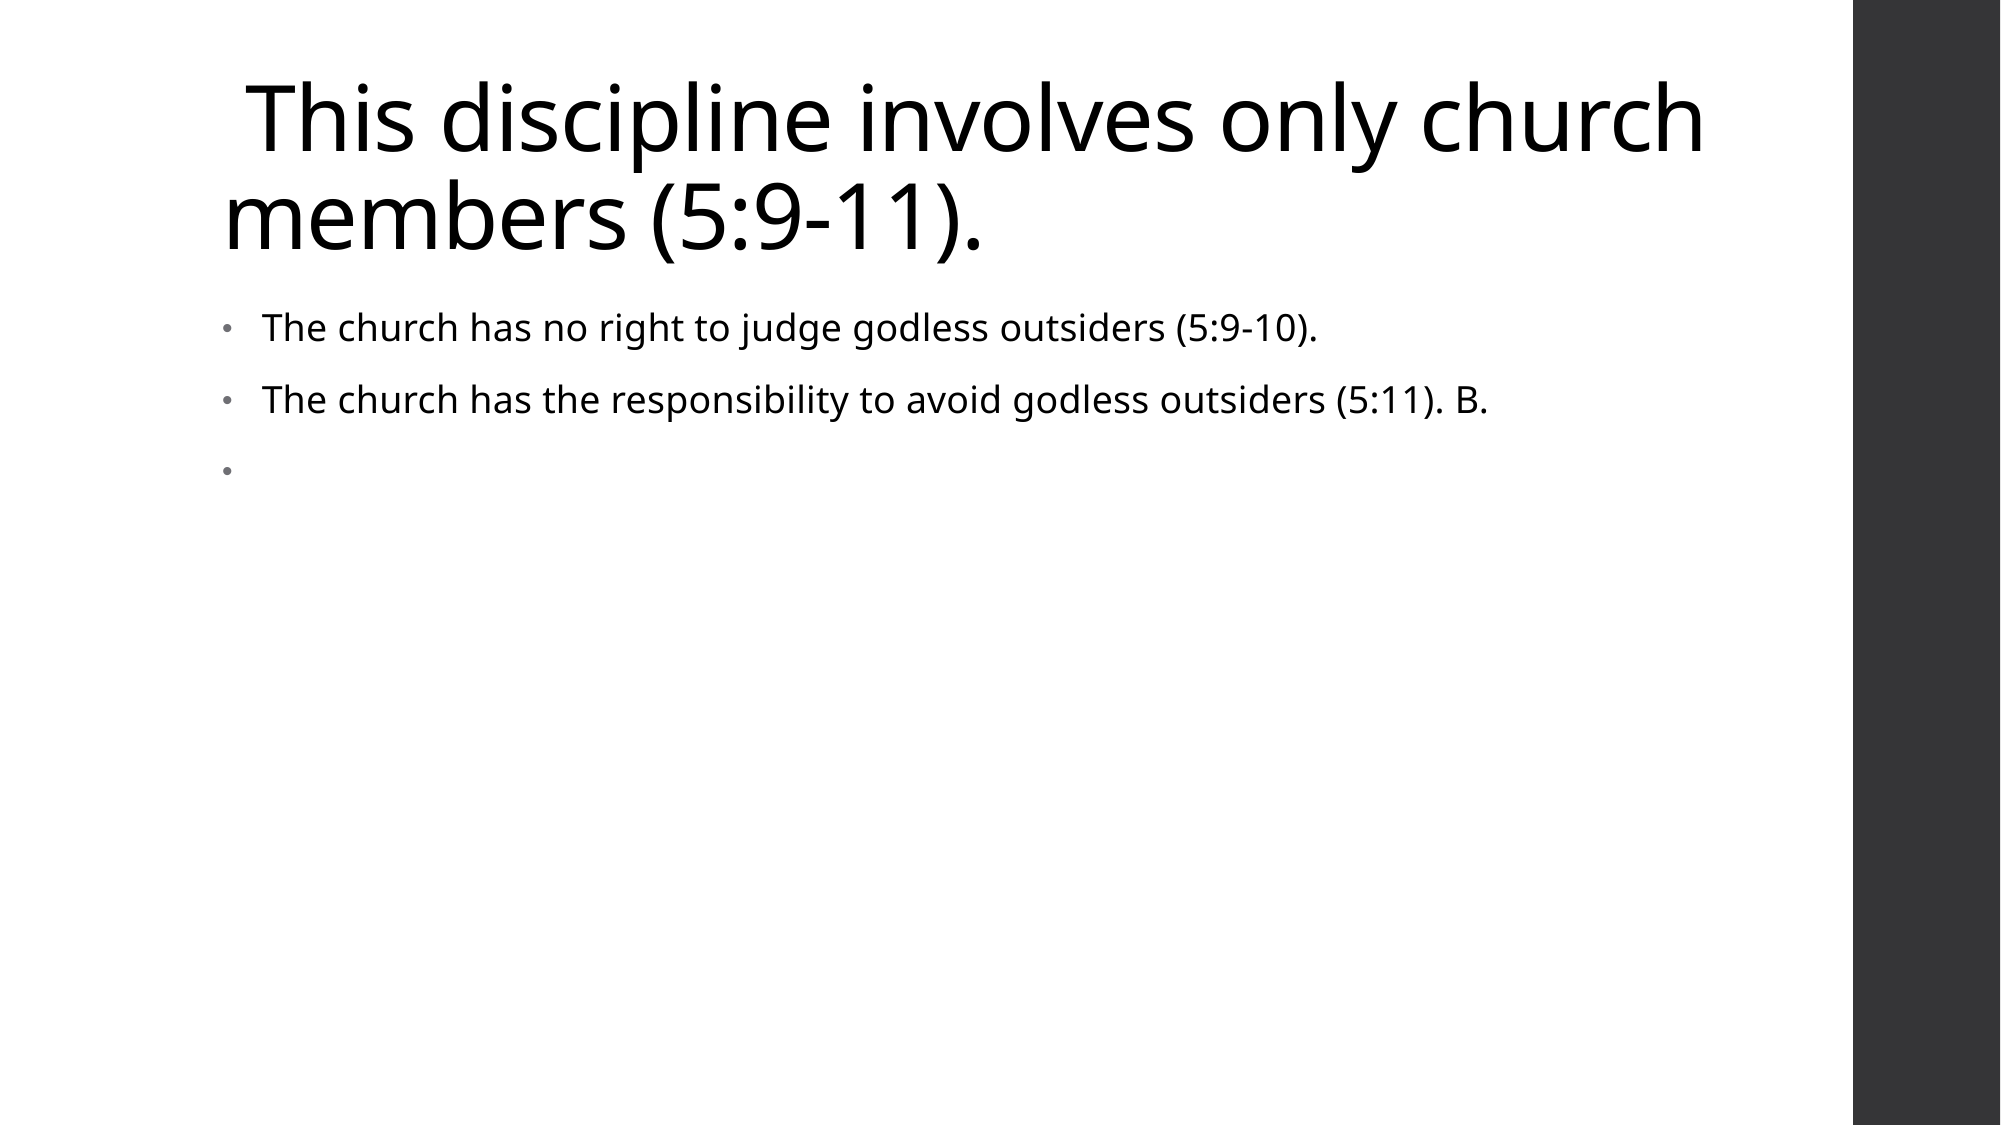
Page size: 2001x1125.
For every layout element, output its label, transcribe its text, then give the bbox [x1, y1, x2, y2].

title This discipline involves only church members (5:9-11). [206, 60, 1797, 278]
list The church has no right to judge godless outsiders (5:9-10). The church has the responsibility to avoid godless outsiders (5:11). B. [206, 299, 1617, 1014]
